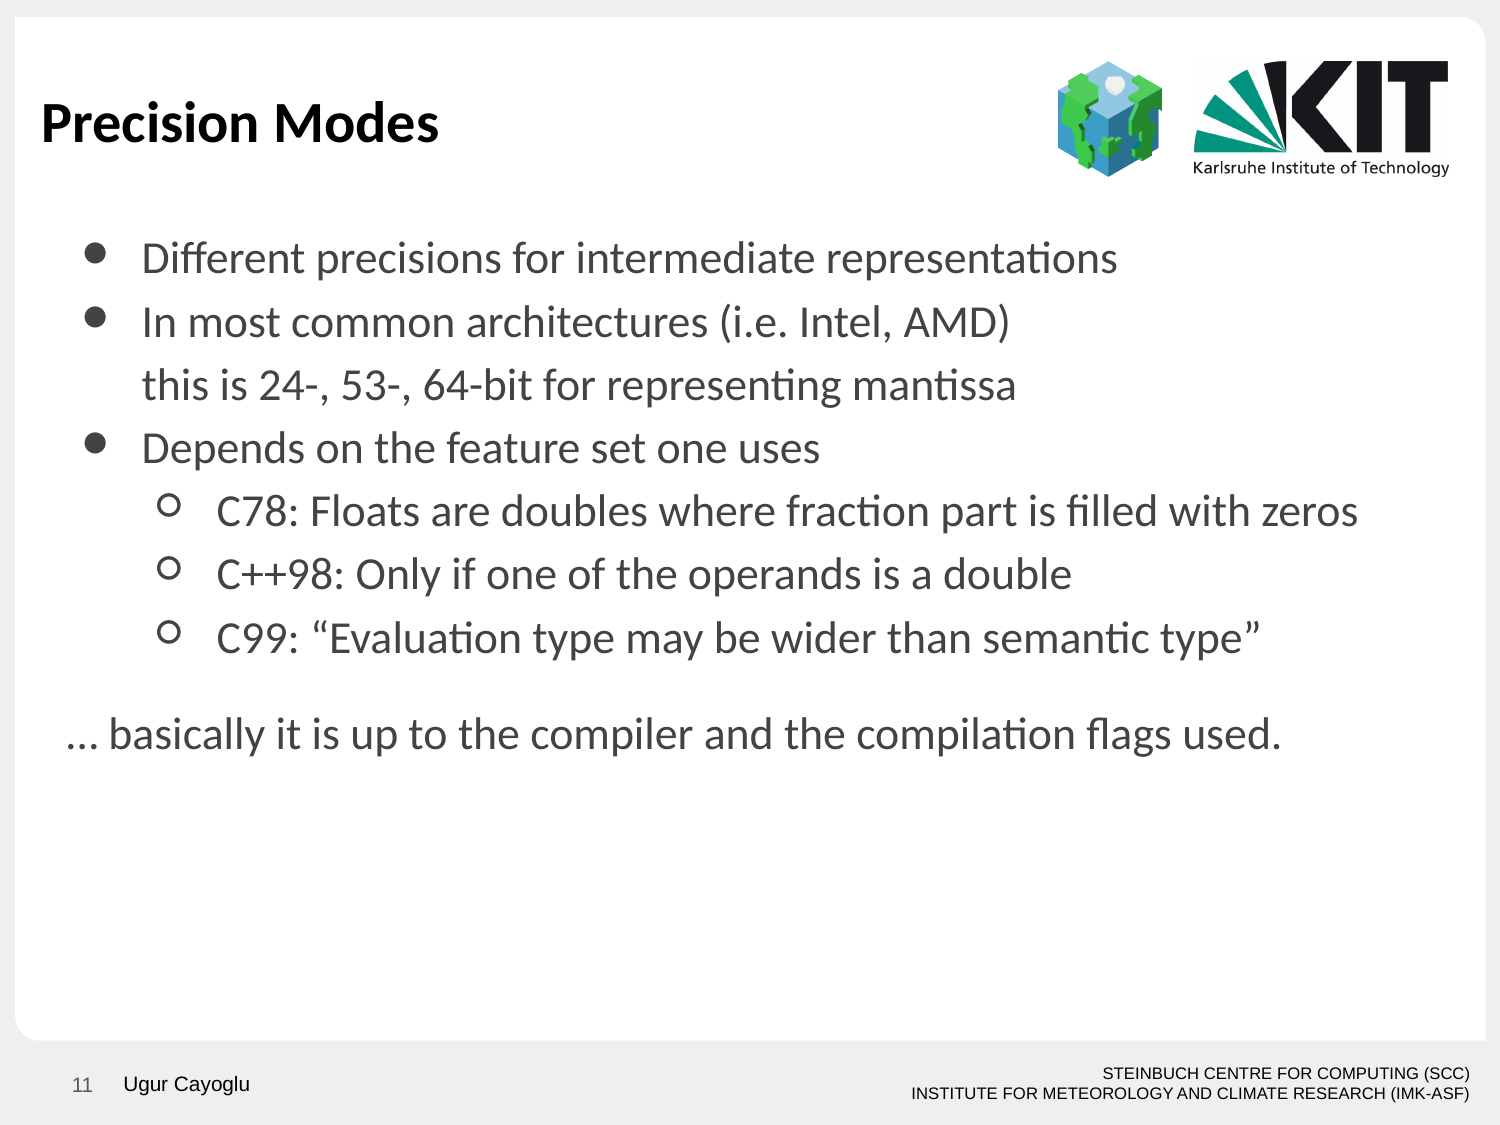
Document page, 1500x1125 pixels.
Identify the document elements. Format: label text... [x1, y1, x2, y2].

picture [1194, 61, 1449, 177]
picture [1058, 61, 1162, 177]
text_box Ugur Cayoglu [108, 1057, 764, 1109]
text_box [15, 17, 1486, 1041]
slide_number <number> [18, 1040, 109, 1125]
text_box STEINBUCH CENTRE FOR COMPUTING (SCC) INSTITUTE FOR METEOROLOGY AND CLIMATE RESEARCH (IMK-ASF) [420, 1040, 1486, 1125]
title Precision Modes [26, 39, 1027, 200]
list Different precisions for intermediate representations In most common architectures (i.e. Intel, AMD) this is 24-, 53-, 64-bit for representing mantissa Depends on the feature set one uses C78: Floats are doubles where fraction part is filled with zeros C++98: Only if one of the operands is a double C99: “Evaluation type may be wider than semantic type” … basically it is up to the compiler and the compilation flags used. [51, 204, 1433, 731]
